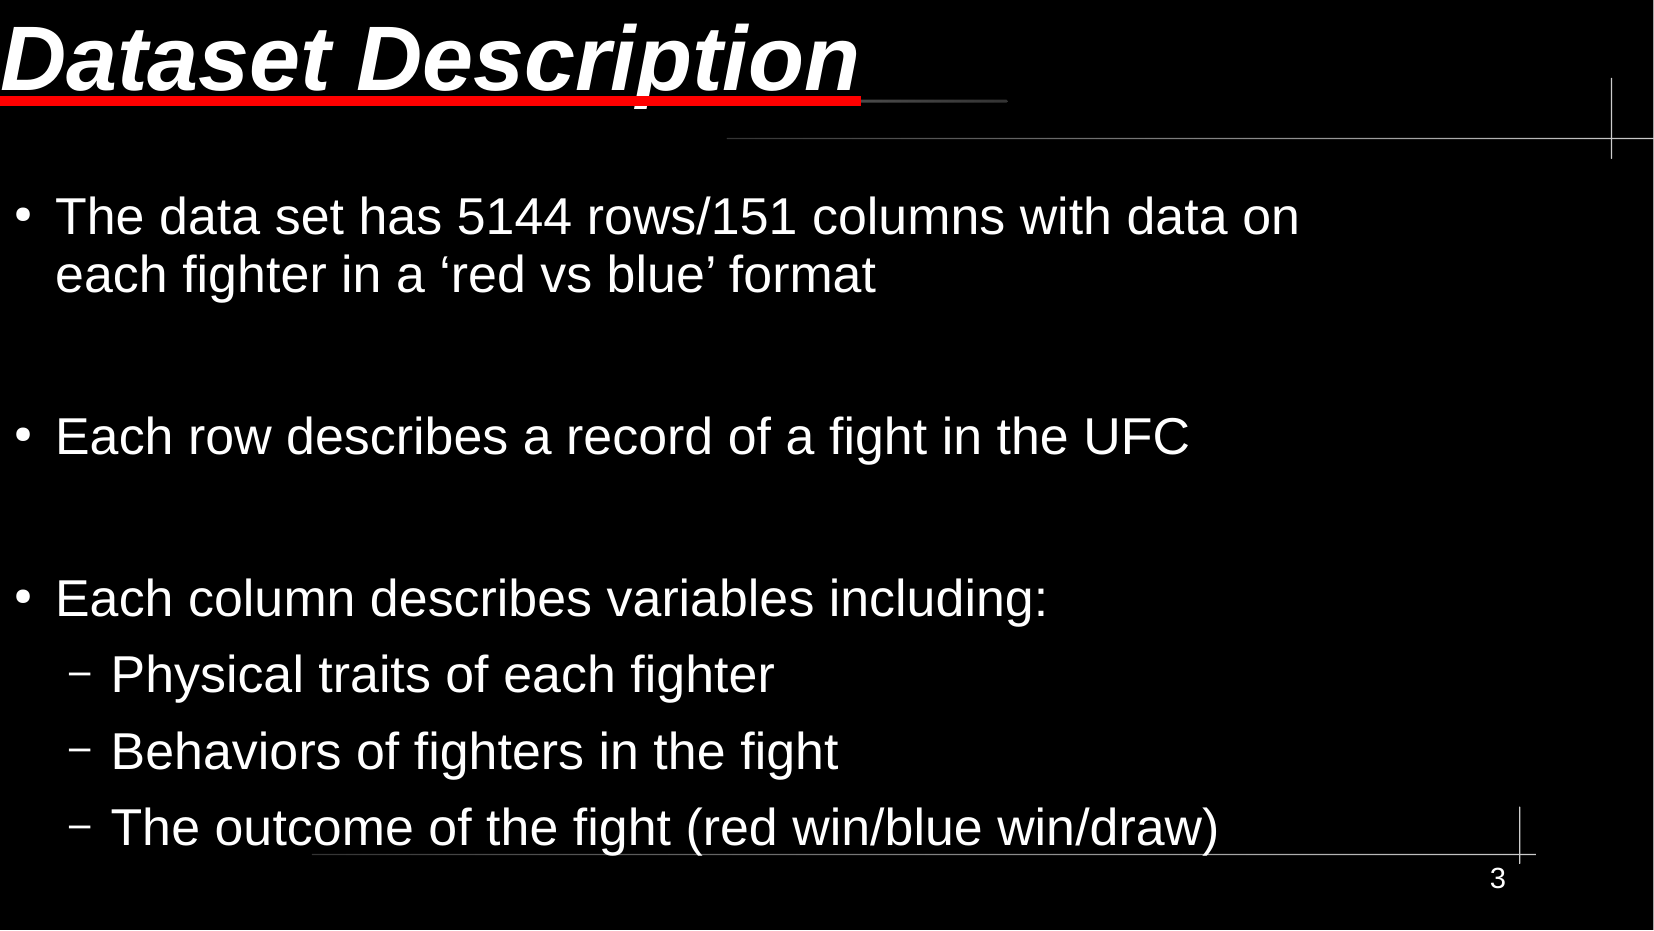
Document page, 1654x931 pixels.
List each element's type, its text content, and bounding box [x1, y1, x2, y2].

title Dataset Description [0, 0, 1565, 119]
list The data set has 5144 rows/151 columns with data on each fighter in a ‘red vs blue’ format Each row describes a record of a fight in the UFC Each column describes variables including: Physical traits of each fighter Behaviors of fighters in the fight The outcome of the fight (red win/blue win/draw) [0, 187, 1351, 863]
